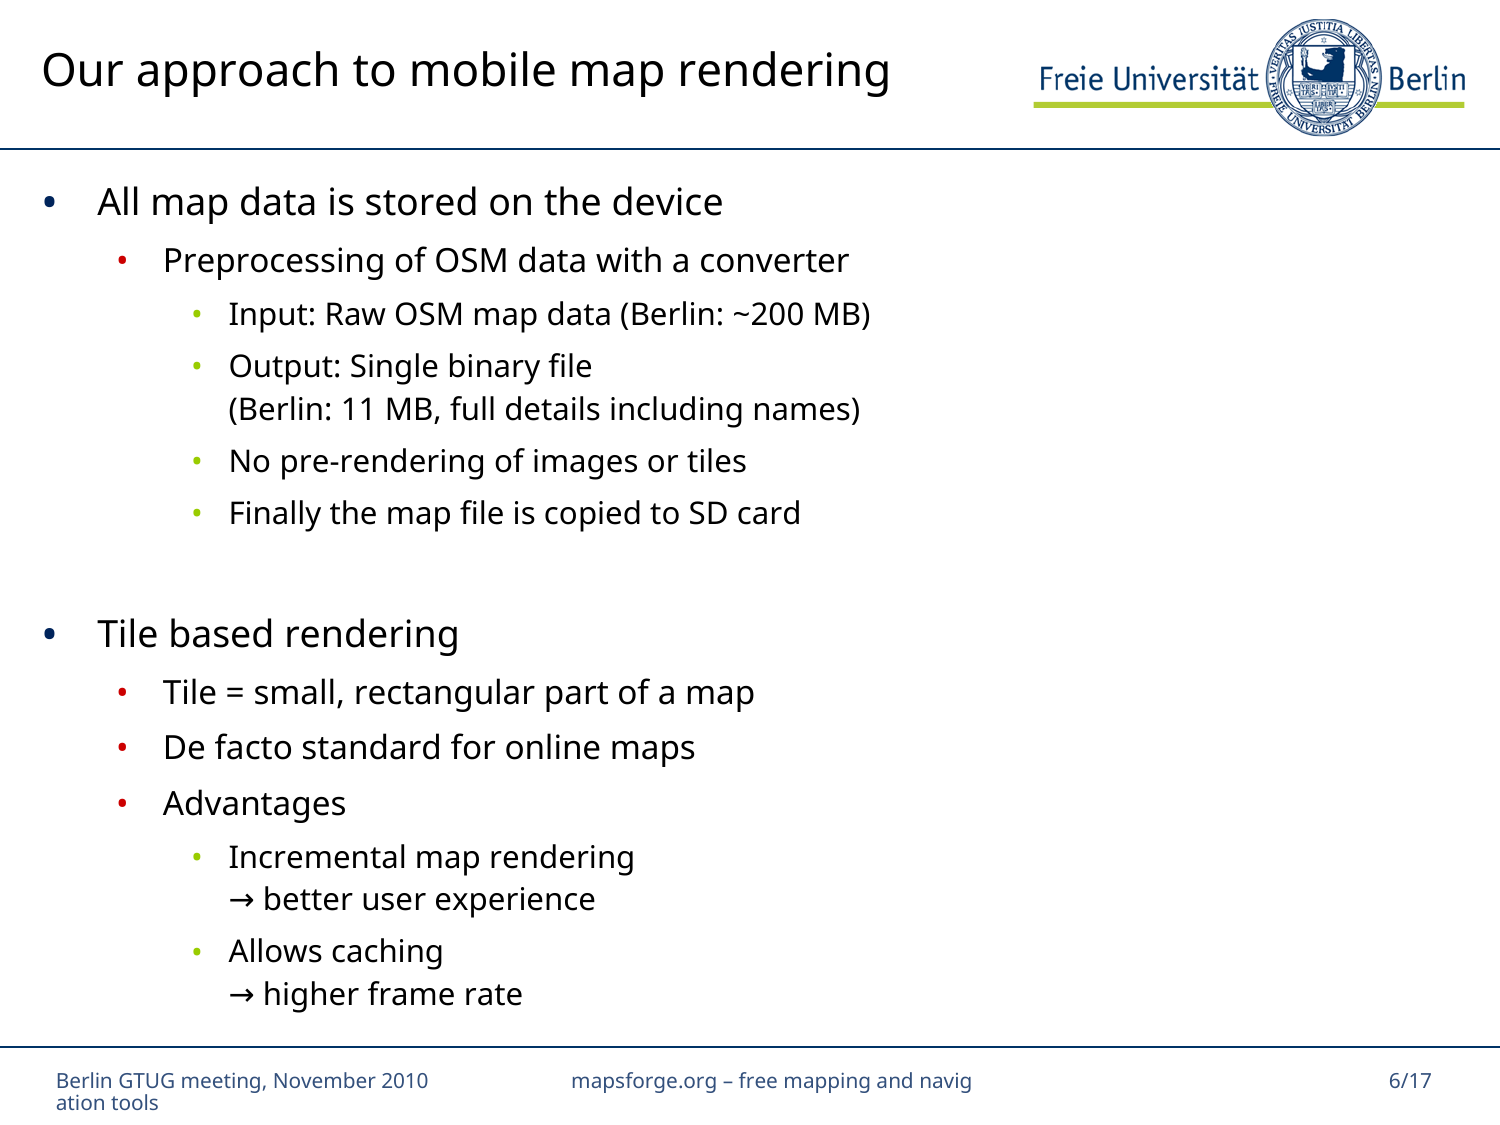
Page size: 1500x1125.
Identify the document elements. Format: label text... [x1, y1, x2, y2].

title Our approach to mobile map rendering [41, 0, 1016, 138]
picture [1033, 19, 1470, 137]
list All map data is stored on the device Preprocessing of OSM data with a converter Input: Raw OSM map data (Berlin: ~200 MB) Output: Single binary file (Berlin: 11 MB, full details including names) No pre-rendering of images or tiles Finally the map file is copied to SD card Tile based rendering Tile = small, rectangular part of a map De facto standard for online maps Advantages Incremental map rendering → better user experience Allows caching → higher frame rate [41, 175, 1447, 937]
